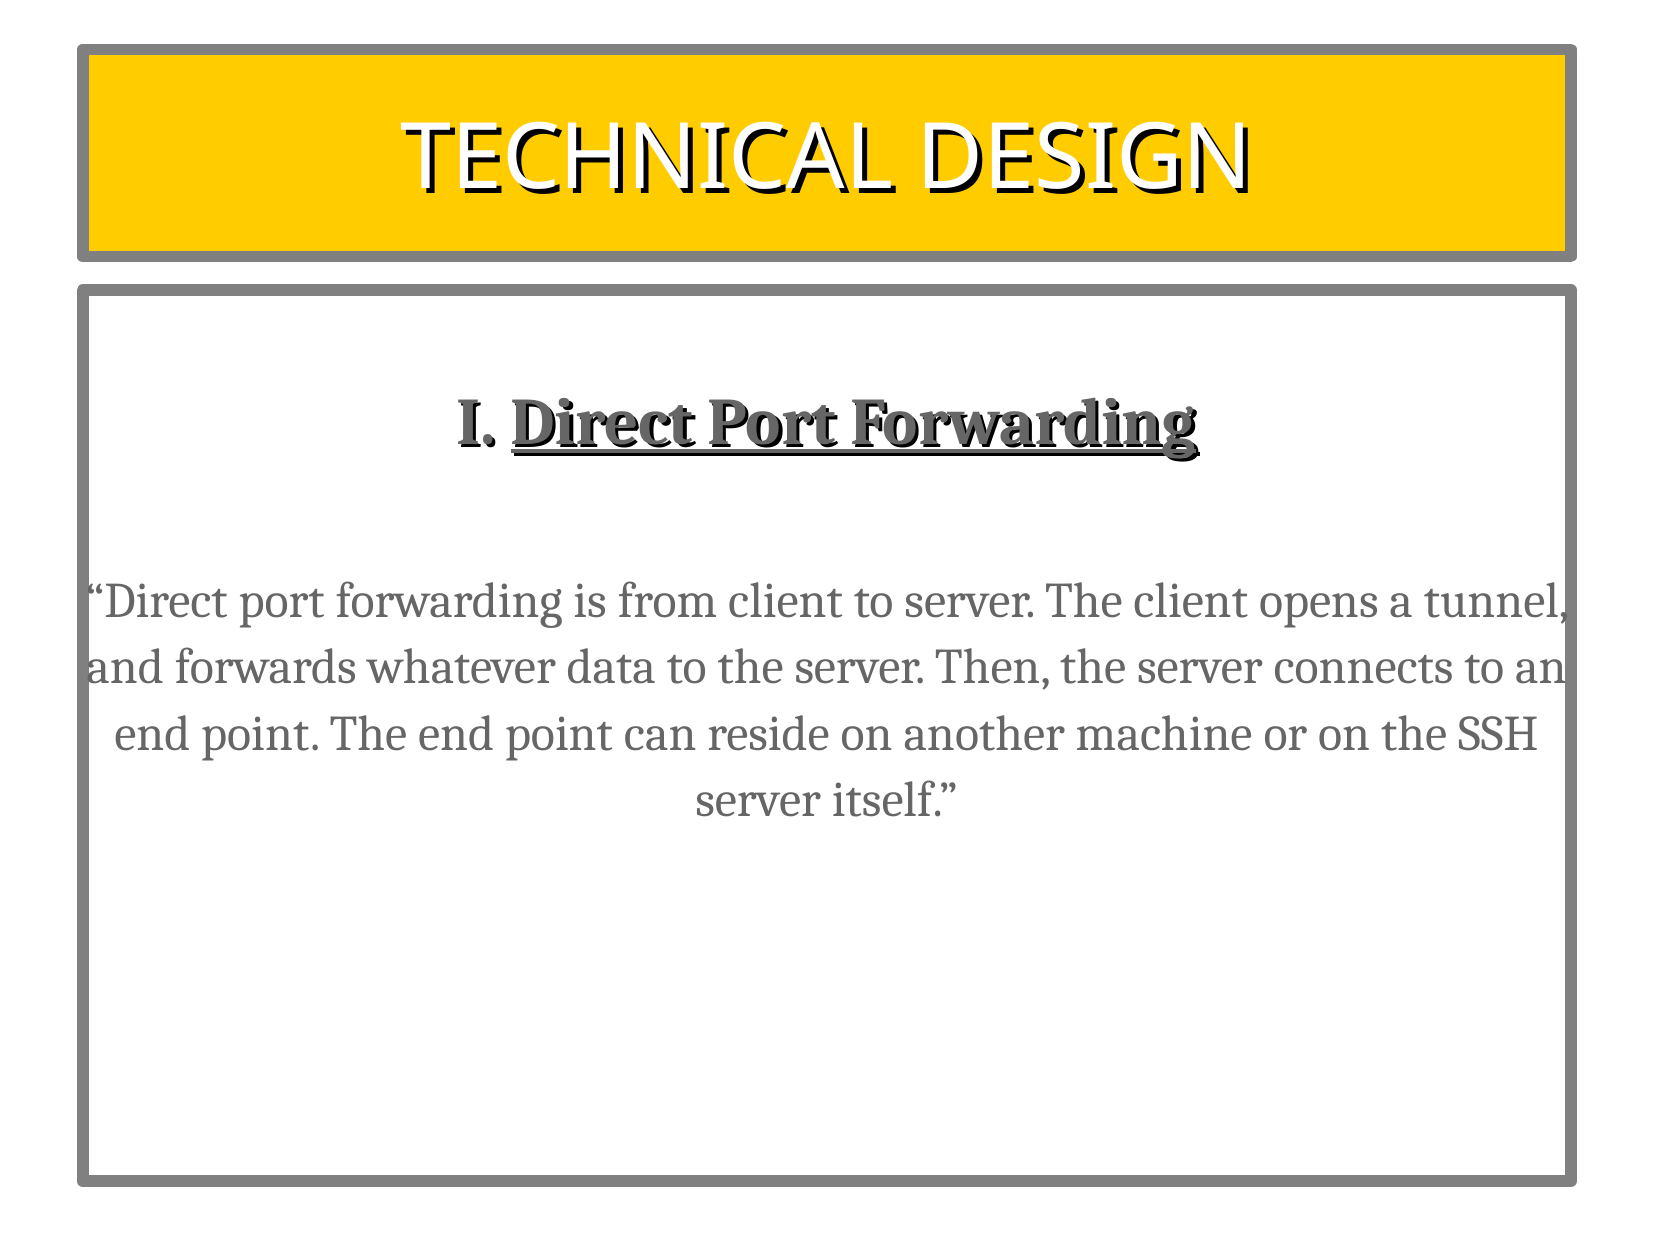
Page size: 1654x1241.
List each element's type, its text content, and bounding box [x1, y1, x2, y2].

list I. Direct Port Forwarding “Direct port forwarding is from client to server. The client opens a tunnel, and forwards whatever data to the server. Then, the server connects to an end point. The end point can reside on another machine or on the SSH server itself.” [82, 290, 1571, 1182]
title TECHNICAL DESIGN [82, 49, 1571, 257]
